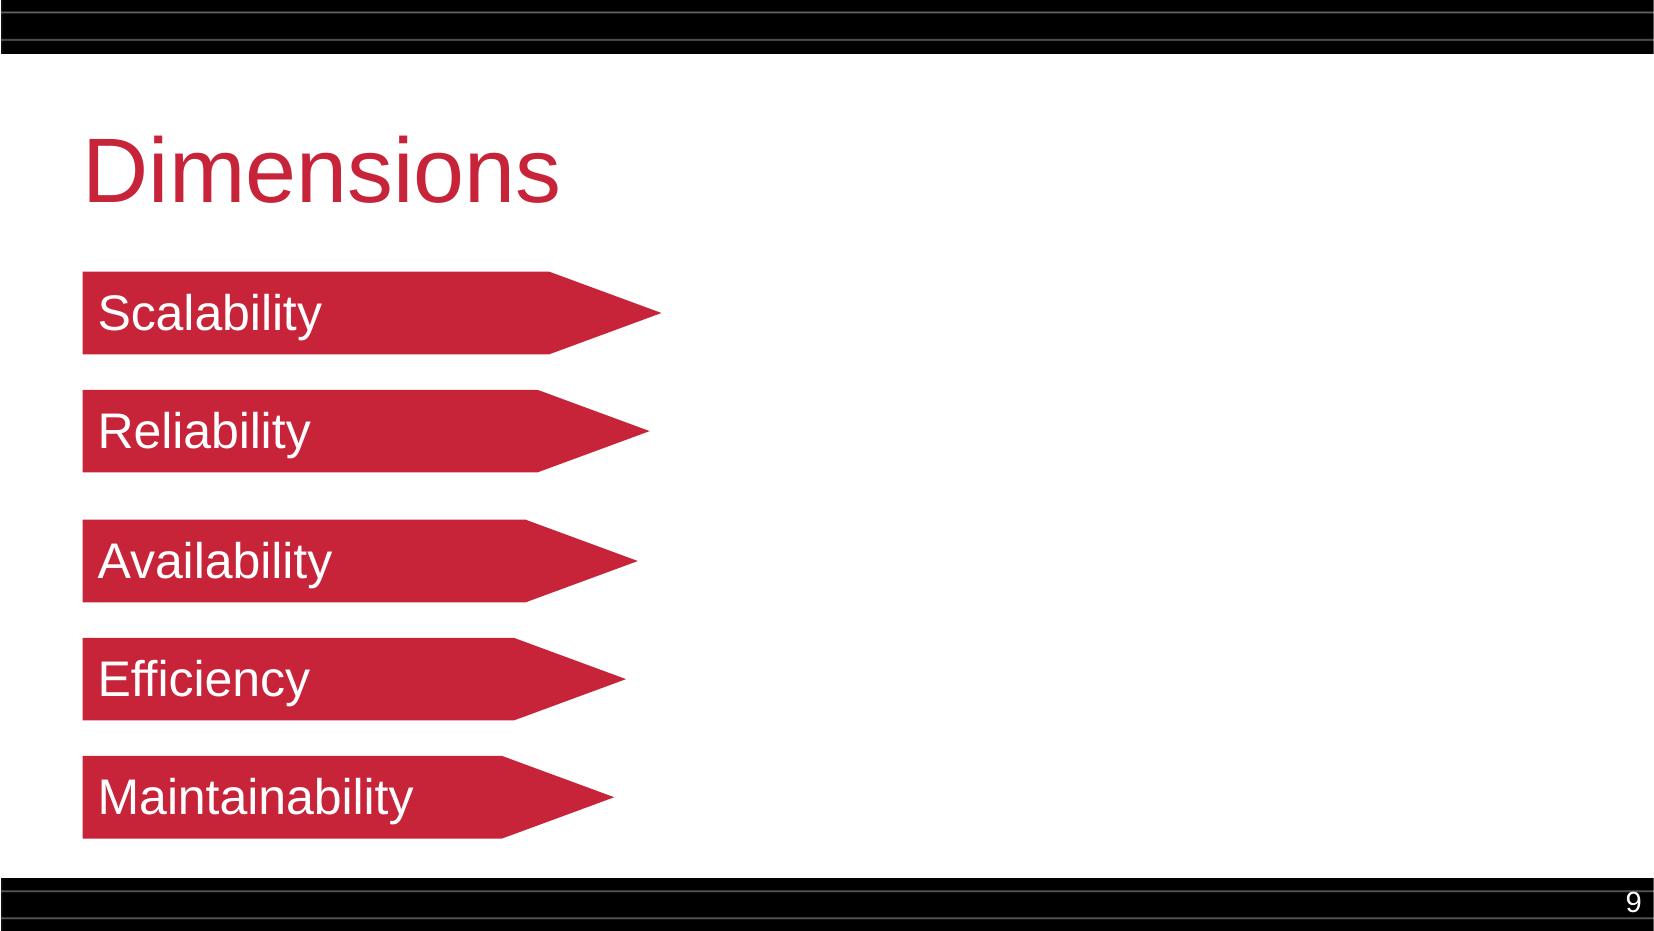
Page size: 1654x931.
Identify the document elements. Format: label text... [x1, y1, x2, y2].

title Dimensions [82, 92, 1571, 249]
text_box Scalability [82, 271, 662, 355]
text_box Maintainability [82, 755, 615, 839]
picture [1, 878, 1654, 931]
text_box Reliability [82, 389, 650, 473]
text_box Efficiency [82, 637, 627, 721]
picture [1, 0, 1654, 54]
text_box Availability [82, 519, 638, 603]
